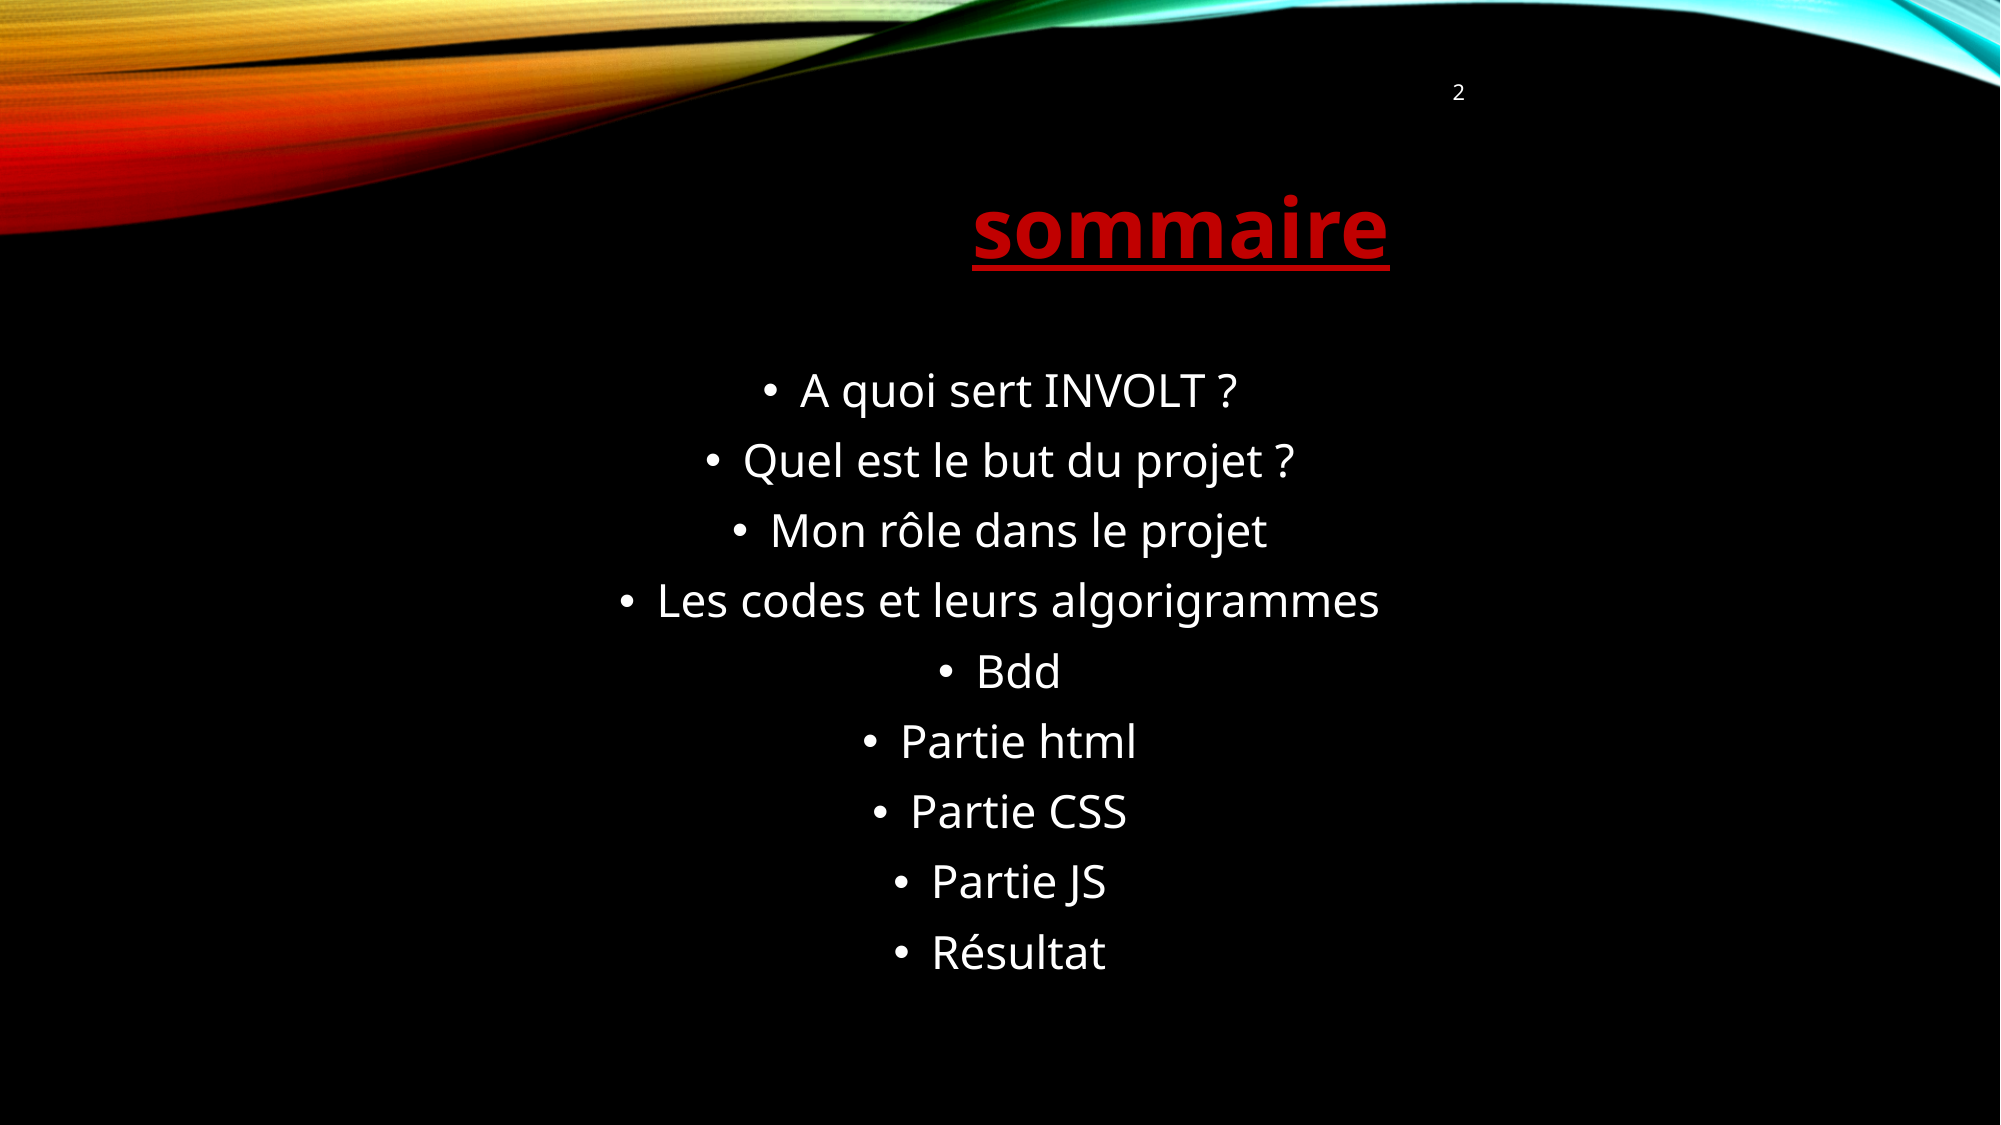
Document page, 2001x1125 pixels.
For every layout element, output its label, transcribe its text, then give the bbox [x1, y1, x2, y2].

text_box [1437, 62, 1888, 123]
list A quoi sert INVOLT ? Quel est le but du projet ? Mon rôle dans le projet Les codes et leurs algorigrammes Bdd Partie html Partie CSS Partie JS Résultat [112, 360, 1888, 1021]
title sommaire [474, 125, 1888, 338]
